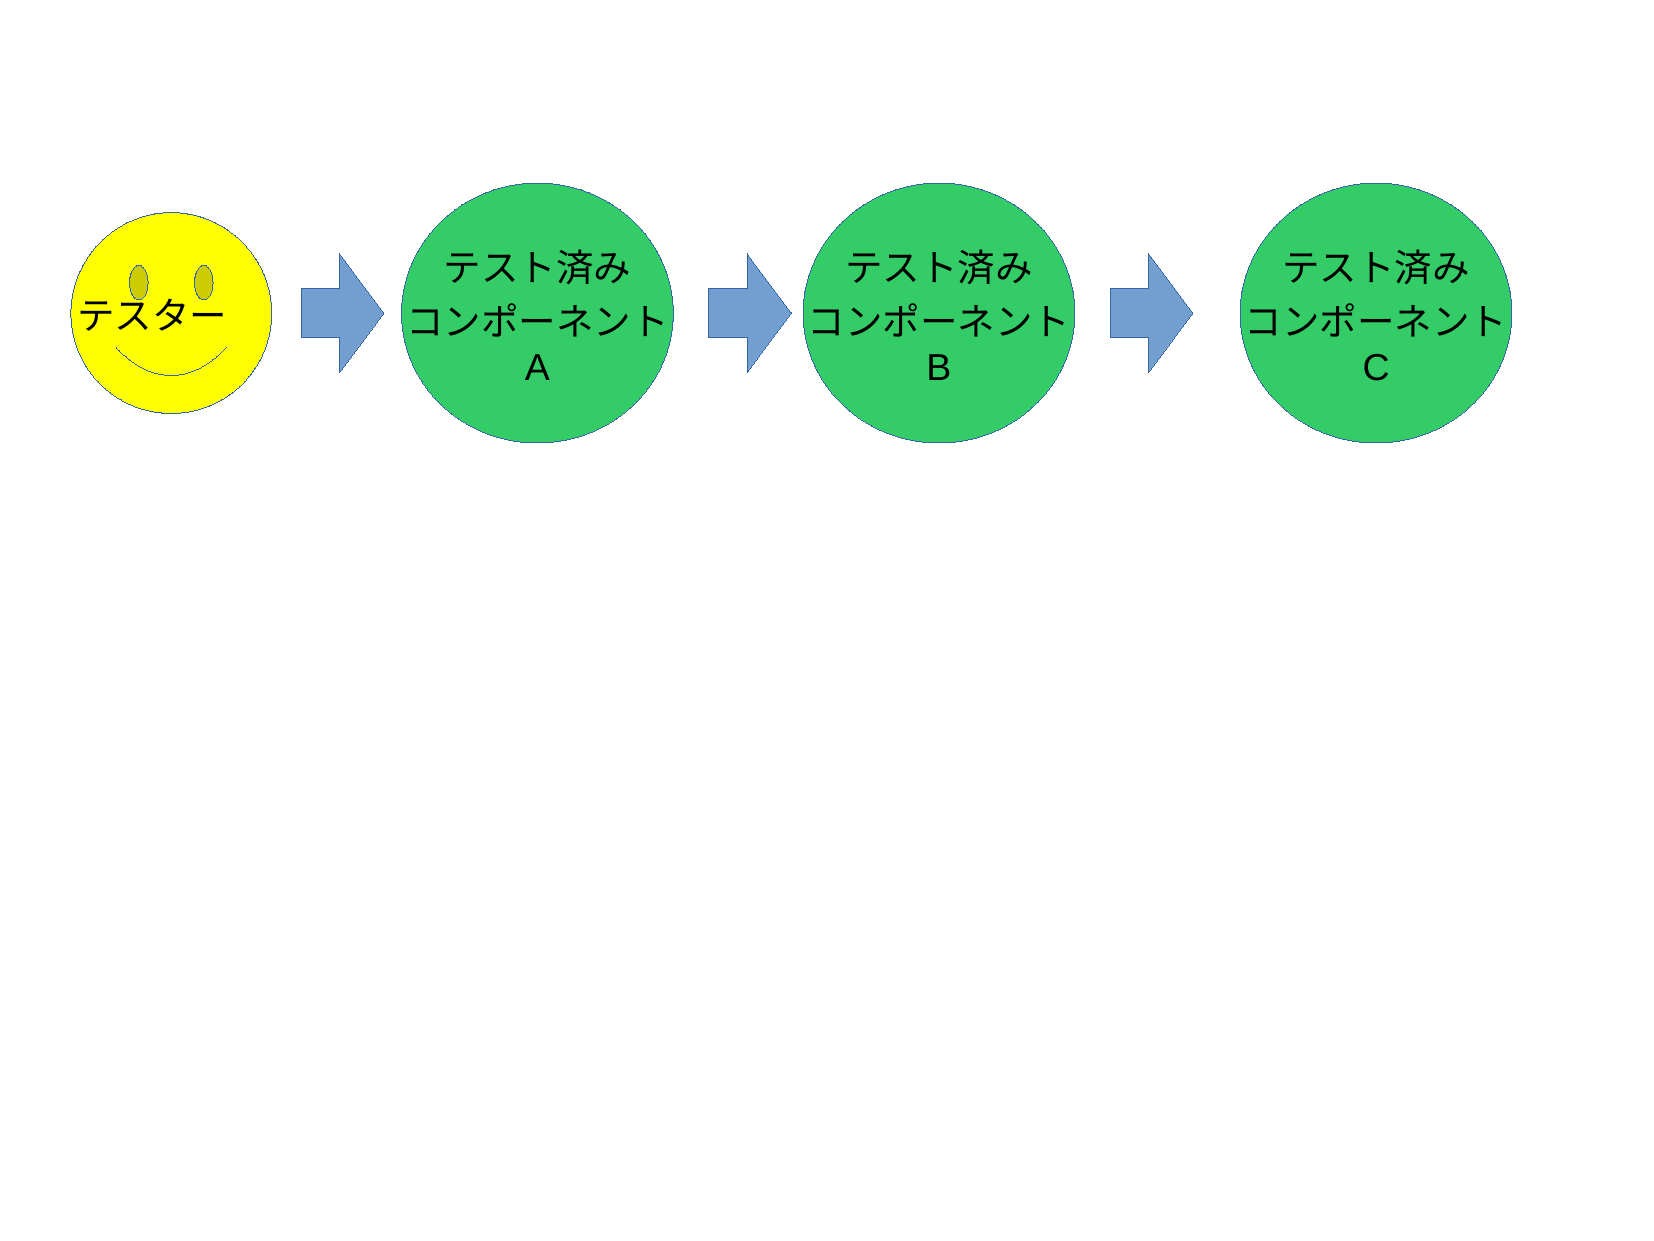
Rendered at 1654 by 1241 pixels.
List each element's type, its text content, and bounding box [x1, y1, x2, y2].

text_box [708, 253, 792, 373]
text_box テスト済み コンポーネント B [803, 183, 1075, 443]
text_box テスト済み コンポーネント A [401, 183, 674, 443]
text_box [301, 253, 384, 373]
text_box テスター [70, 212, 272, 414]
text_box [1110, 253, 1193, 373]
text_box テスト済み コンポーネント C [1240, 183, 1512, 443]
